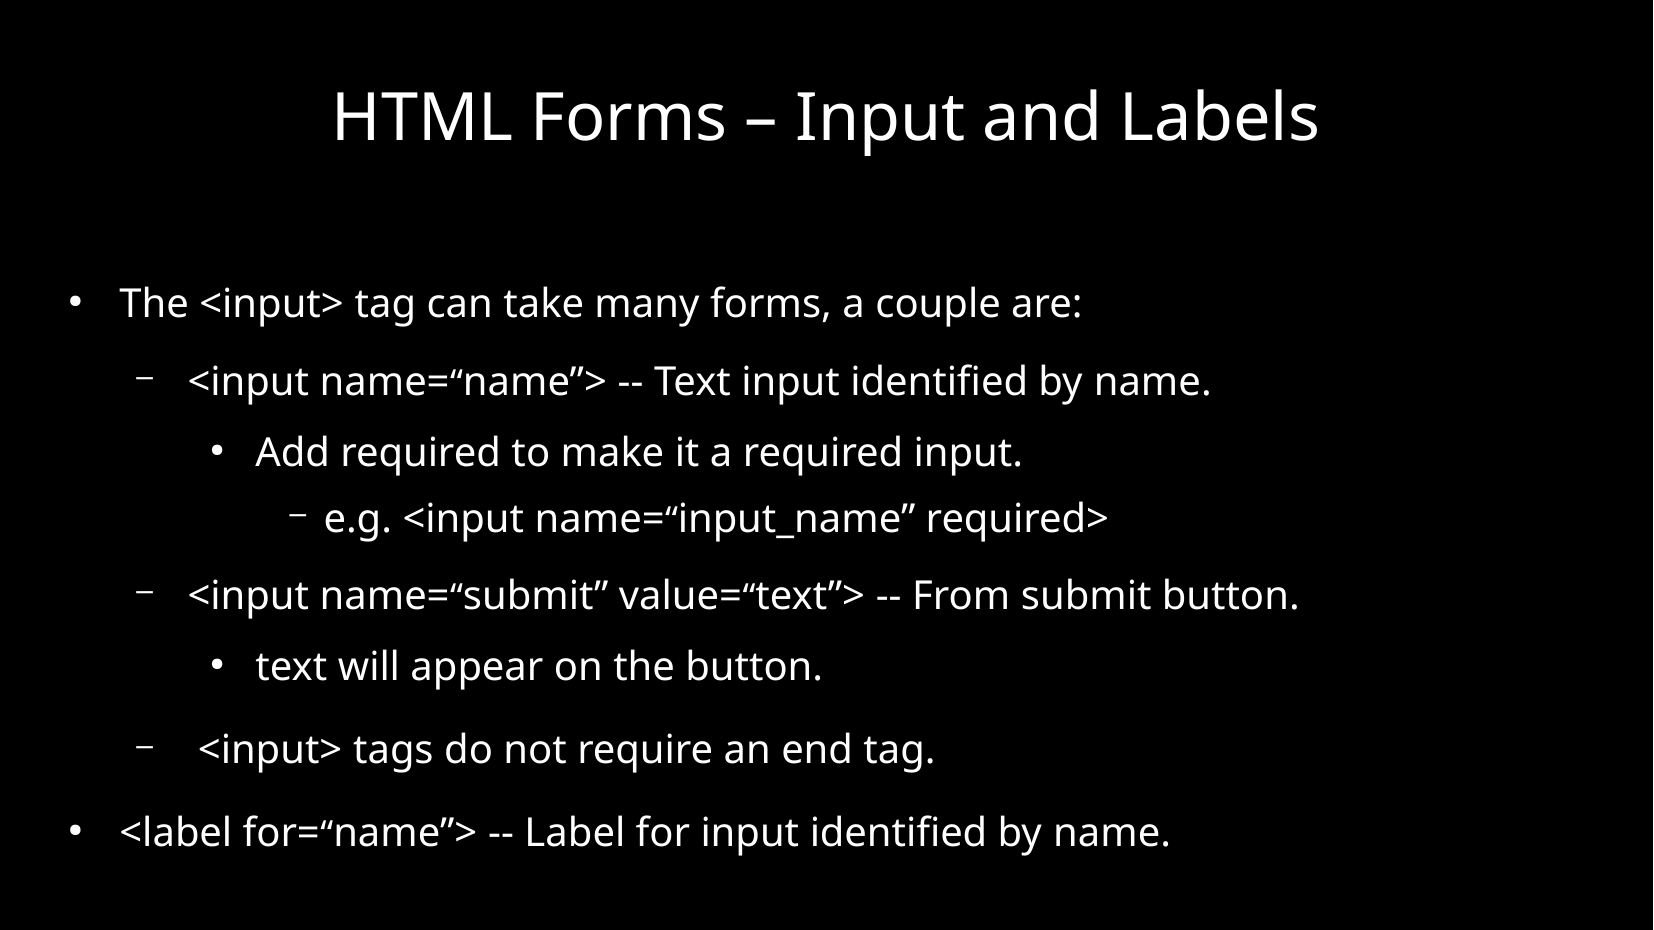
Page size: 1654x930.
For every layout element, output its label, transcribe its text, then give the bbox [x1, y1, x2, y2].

list The <input> tag can take many forms, a couple are: <input name=“name”> -- Text input identified by name. Add required to make it a required input. e.g. <input name=“input_name” required> <input name=“submit” value=“text”> -- From submit button. text will appear on the button. <input> tags do not require an end tag. <label for=“name”> -- Label for input identified by name. [51, 192, 1585, 863]
title HTML Forms – Input and Labels [82, 37, 1571, 192]
